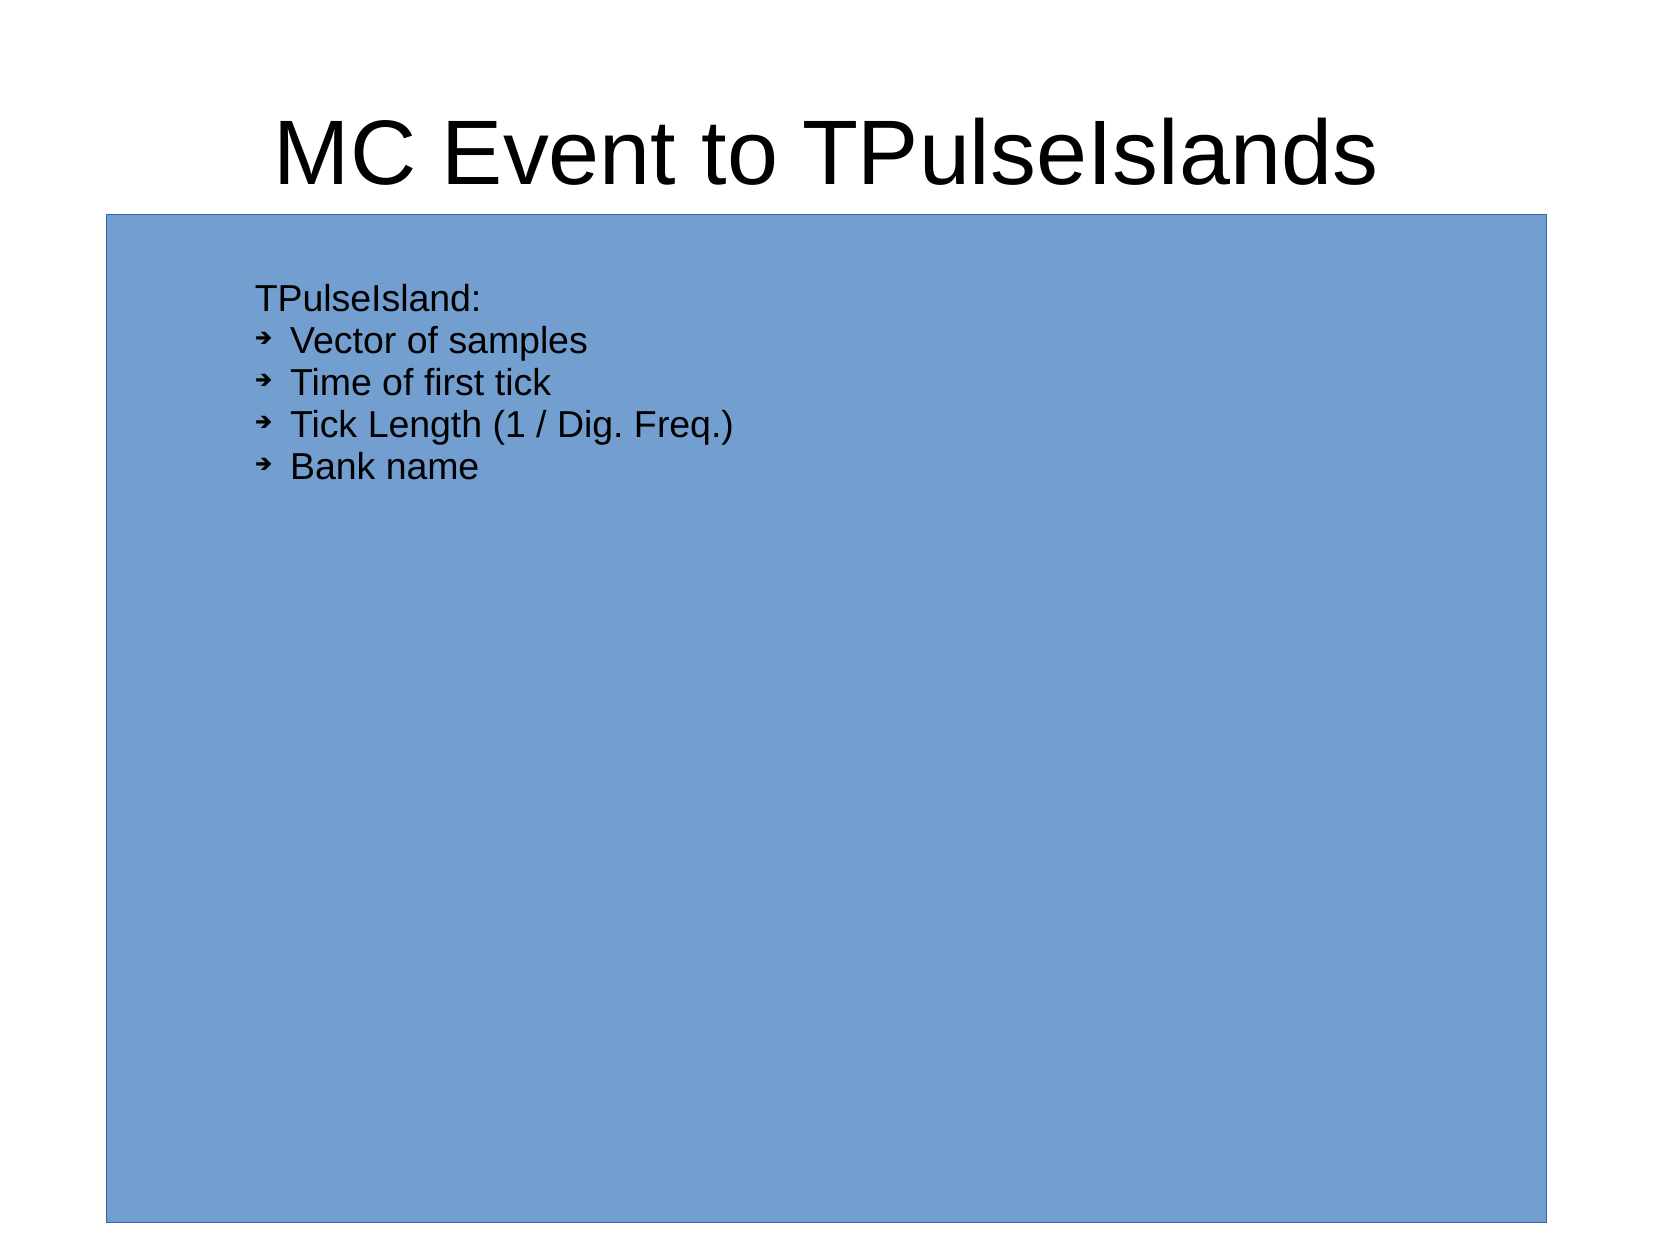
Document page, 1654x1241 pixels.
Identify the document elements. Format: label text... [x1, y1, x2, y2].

text_box [106, 214, 1547, 1223]
text_box TPulseIsland: Vector of samples Time of first tick Tick Length (1 / Dig. Freq.) Bank name [240, 270, 1126, 495]
title MC Event to TPulseIslands [82, 49, 1571, 257]
